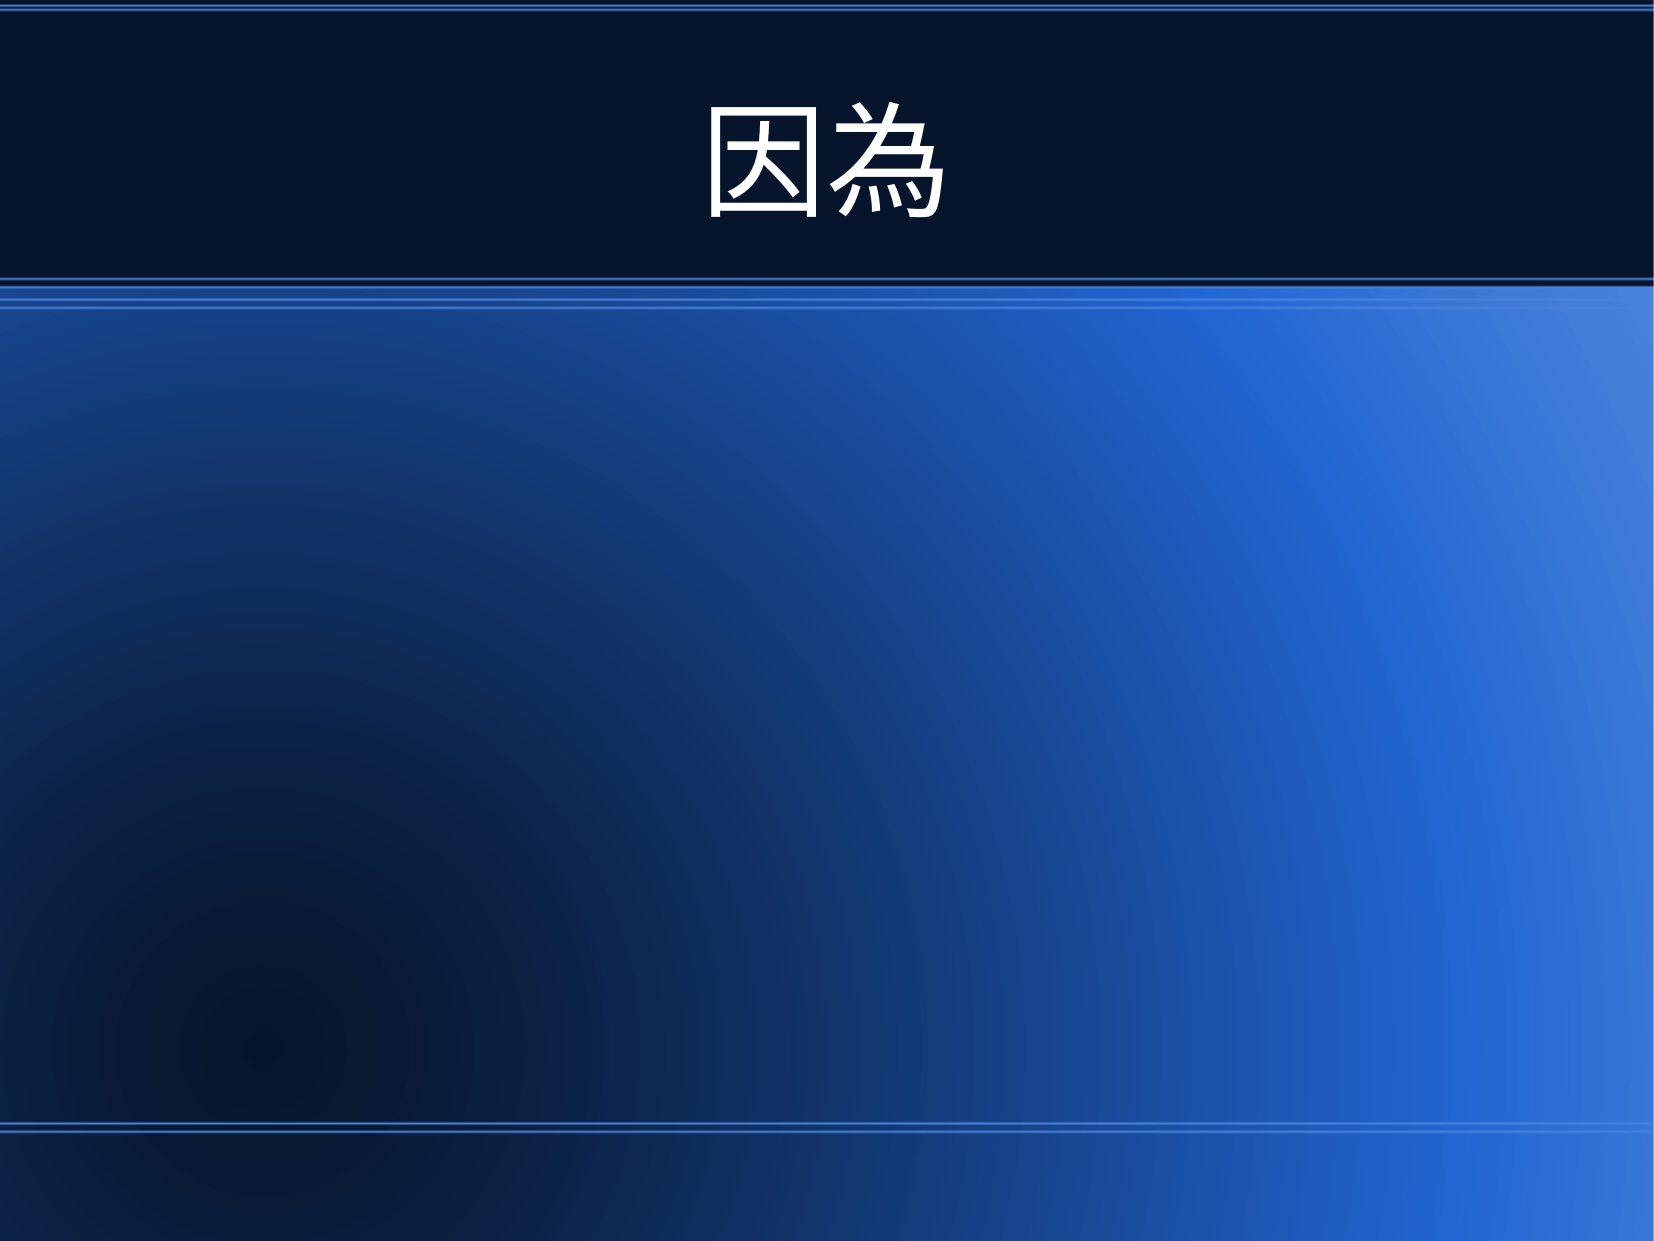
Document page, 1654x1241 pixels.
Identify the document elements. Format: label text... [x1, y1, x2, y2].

picture [0, 0, 1654, 1241]
title 因為 [82, 49, 1571, 257]
